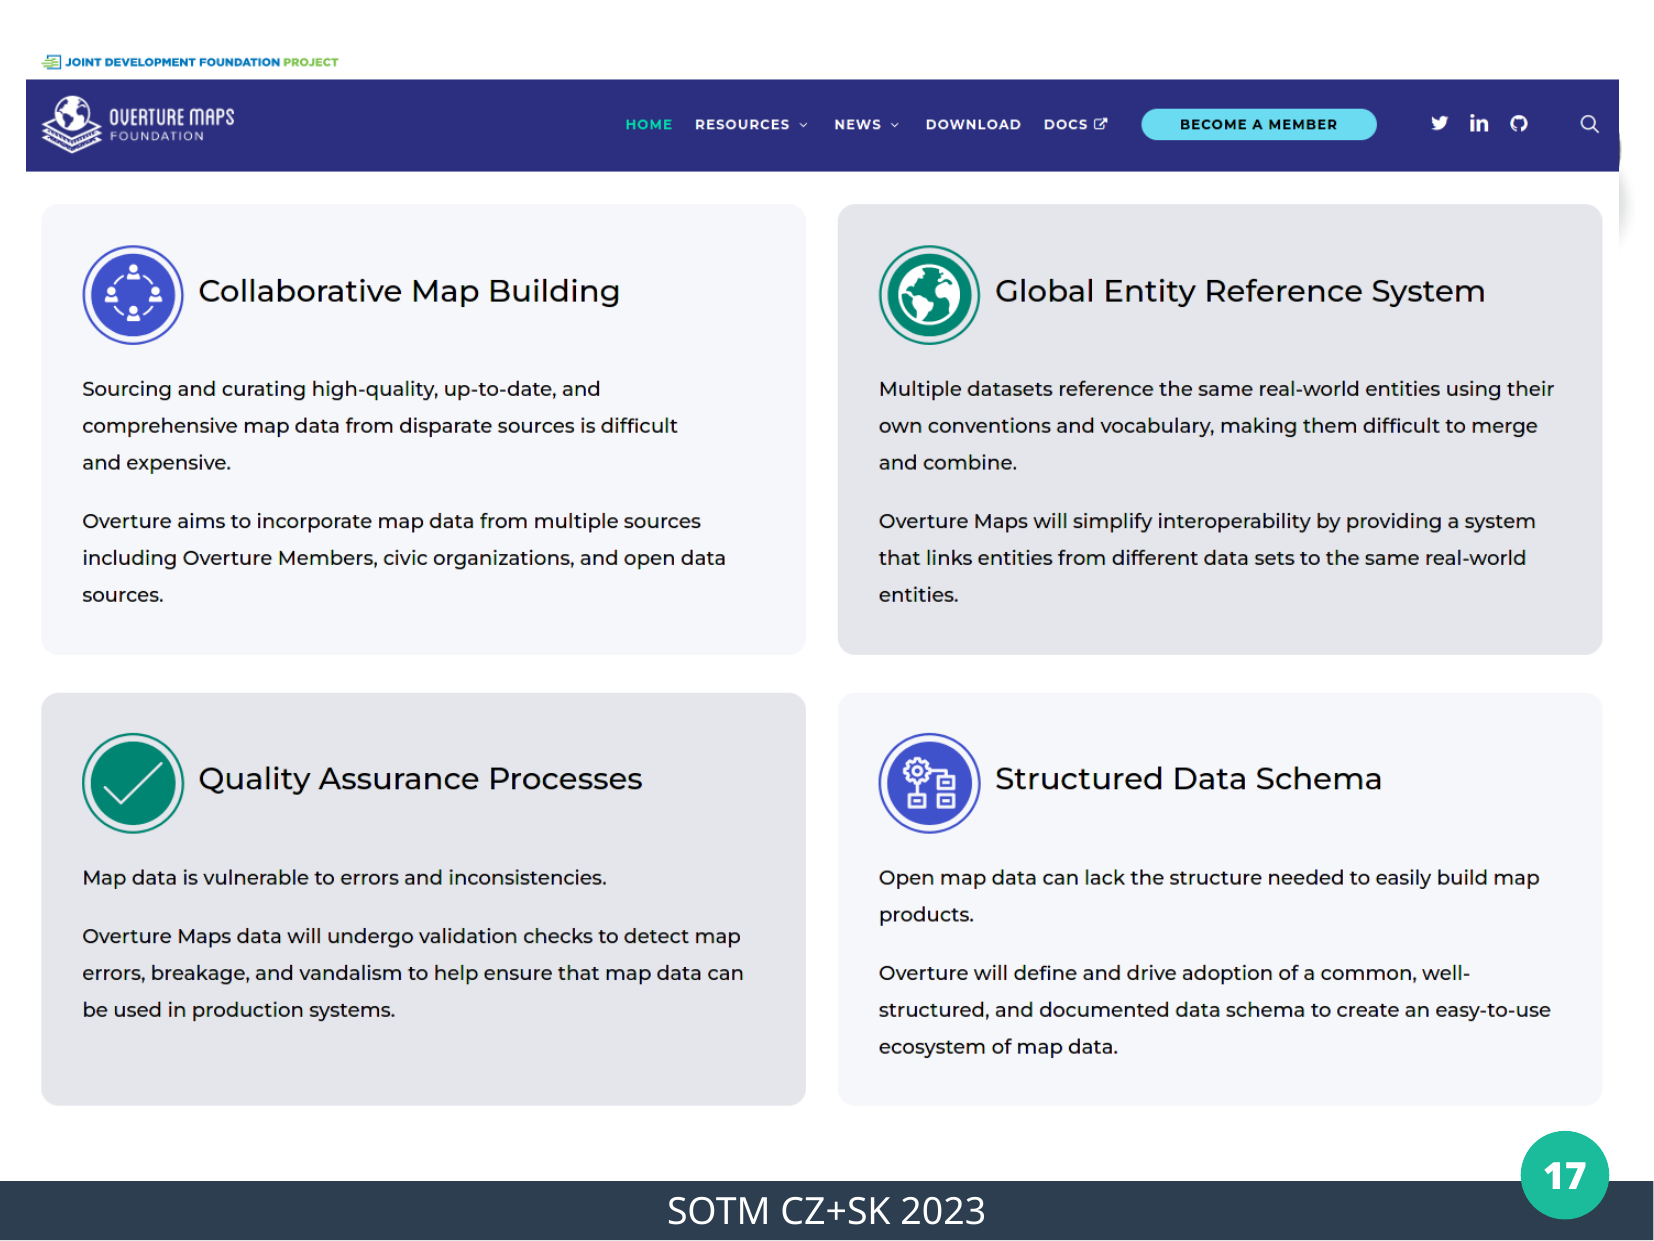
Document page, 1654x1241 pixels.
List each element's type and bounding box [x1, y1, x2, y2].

picture [26, 47, 1635, 1123]
